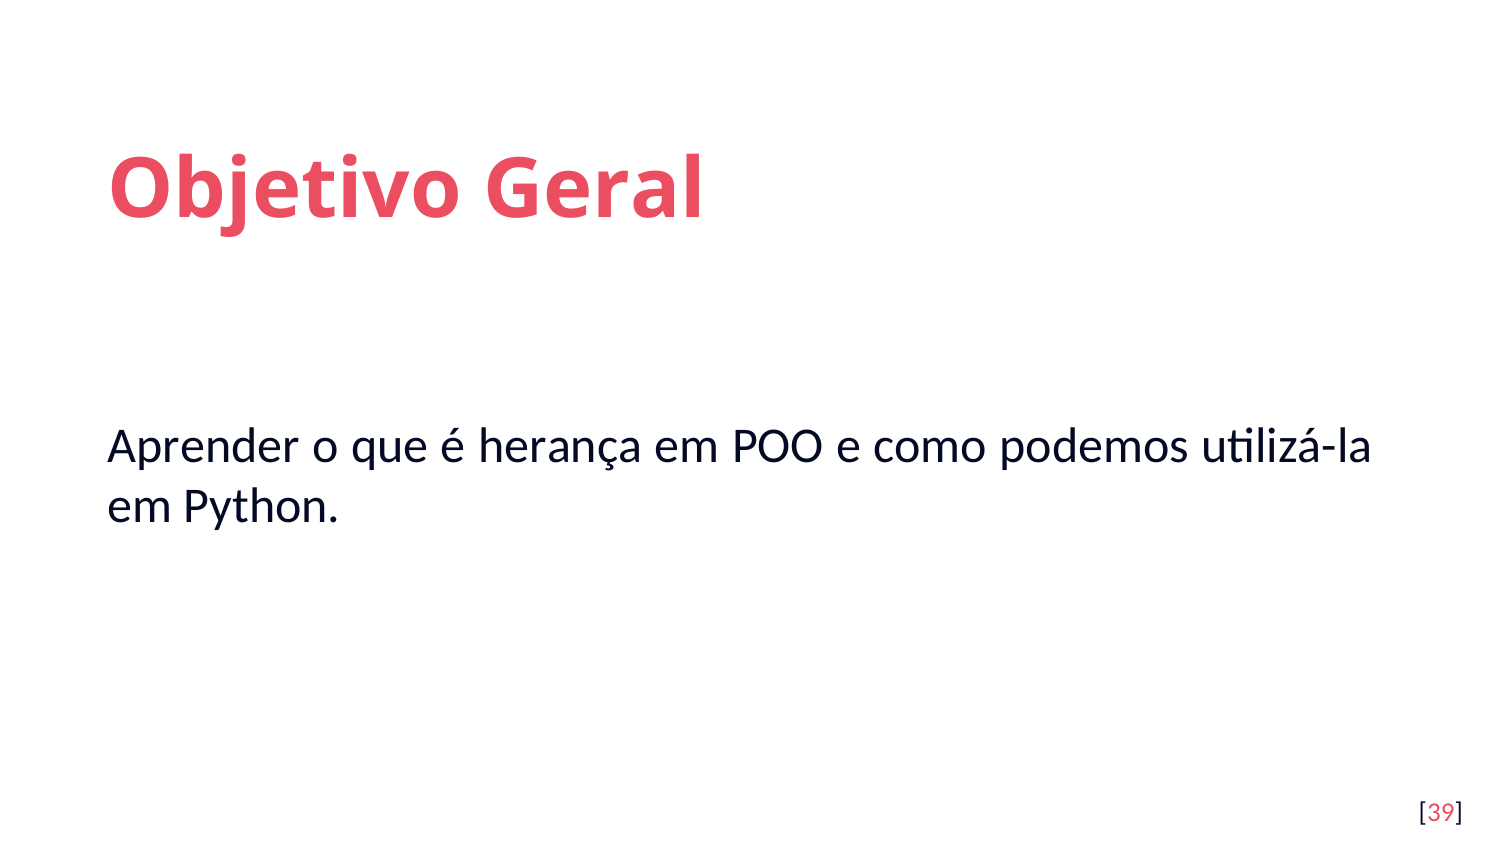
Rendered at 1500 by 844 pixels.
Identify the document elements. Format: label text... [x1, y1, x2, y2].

slide_number [39] [1403, 779, 1494, 844]
text_box Objetivo Geral [92, 104, 1408, 243]
text_box Aprender o que é herança em POO e como podemos utilizá-la em Python. [92, 304, 1408, 641]
